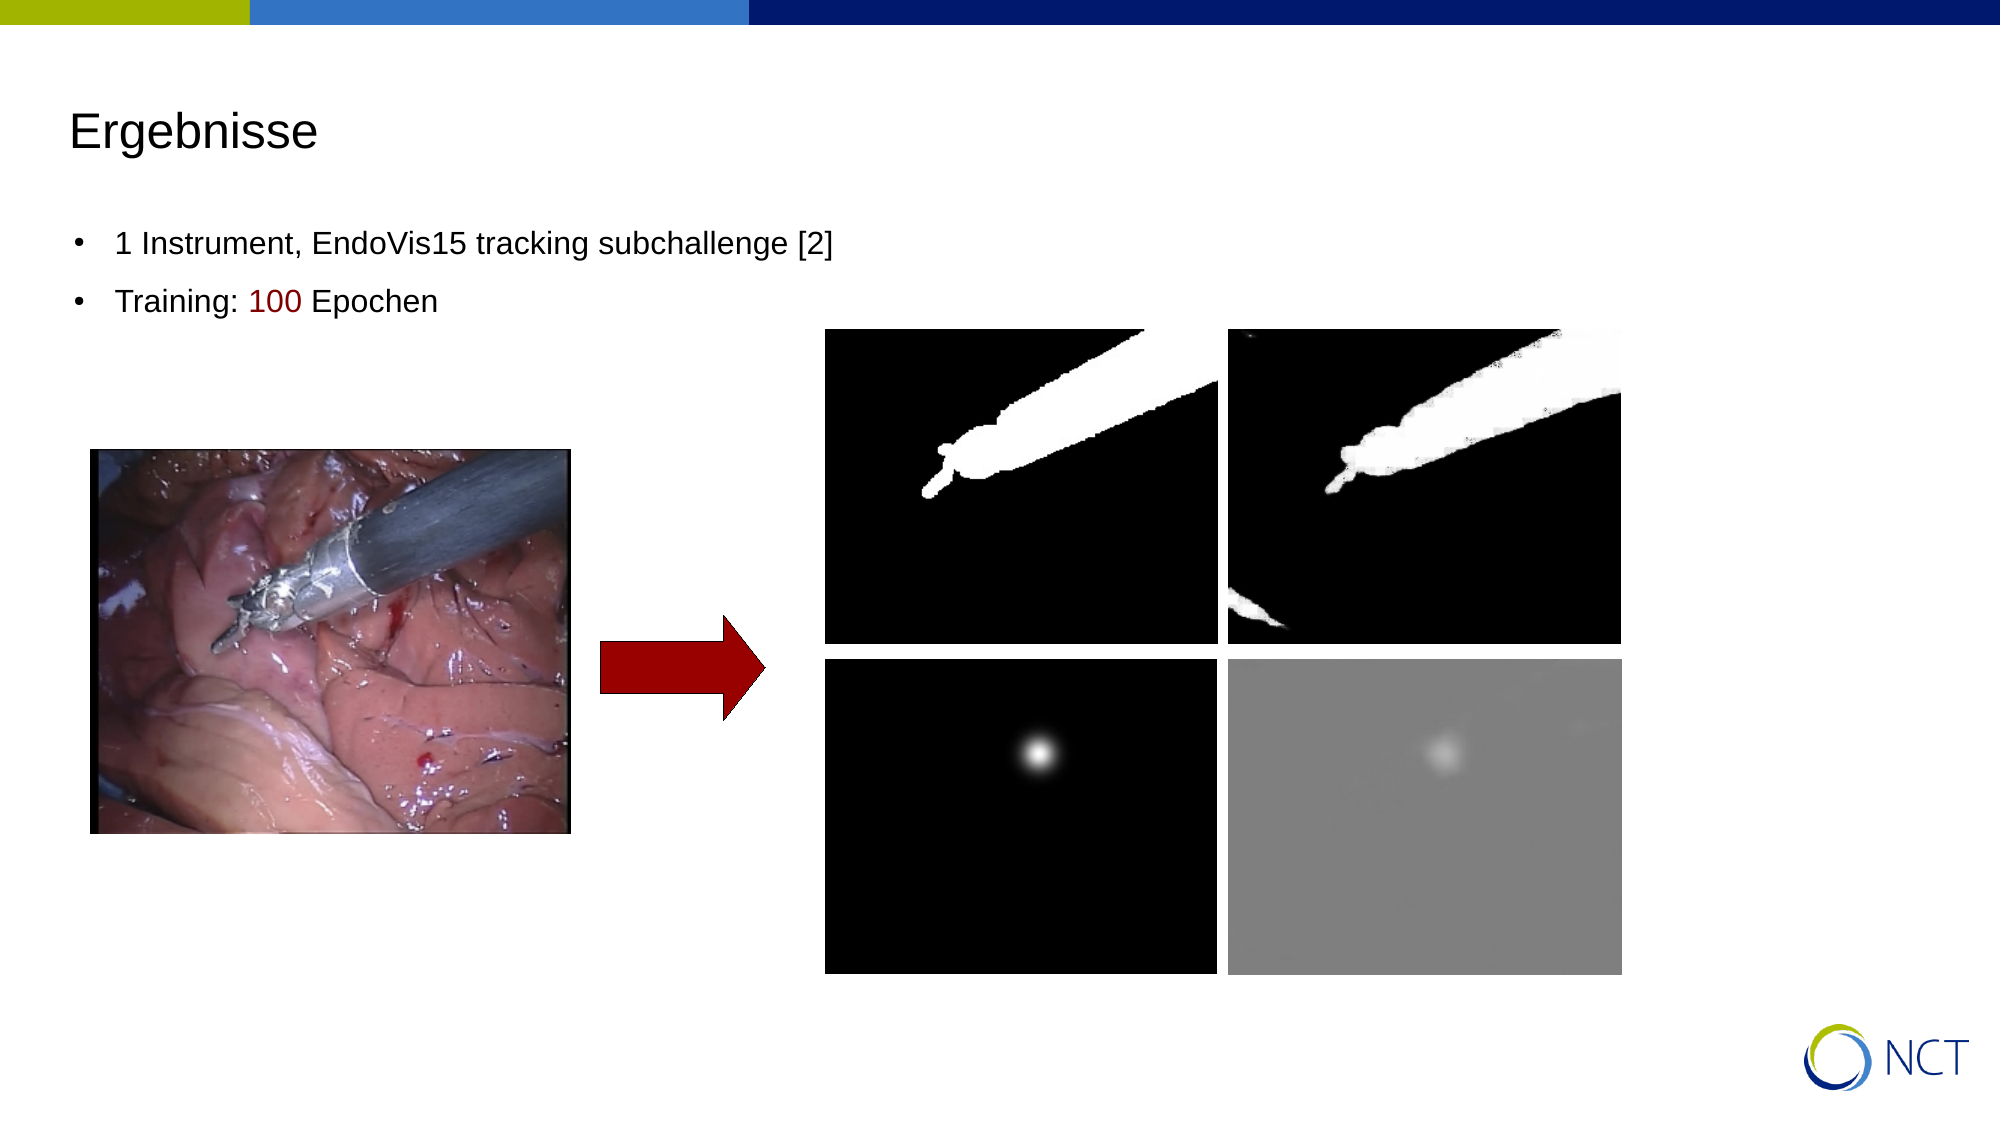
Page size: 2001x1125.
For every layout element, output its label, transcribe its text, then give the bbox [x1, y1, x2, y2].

title Ergebnisse [68, 37, 1861, 225]
text_box [600, 615, 766, 721]
picture [825, 329, 1218, 644]
picture [1228, 659, 1622, 975]
picture [825, 659, 1217, 974]
picture [1804, 1024, 1969, 1091]
list 1 Instrument, EndoVis15 tracking subchallenge [2] Training: 100 Epochen [60, 224, 1852, 321]
picture [1228, 329, 1621, 644]
picture [90, 449, 571, 834]
